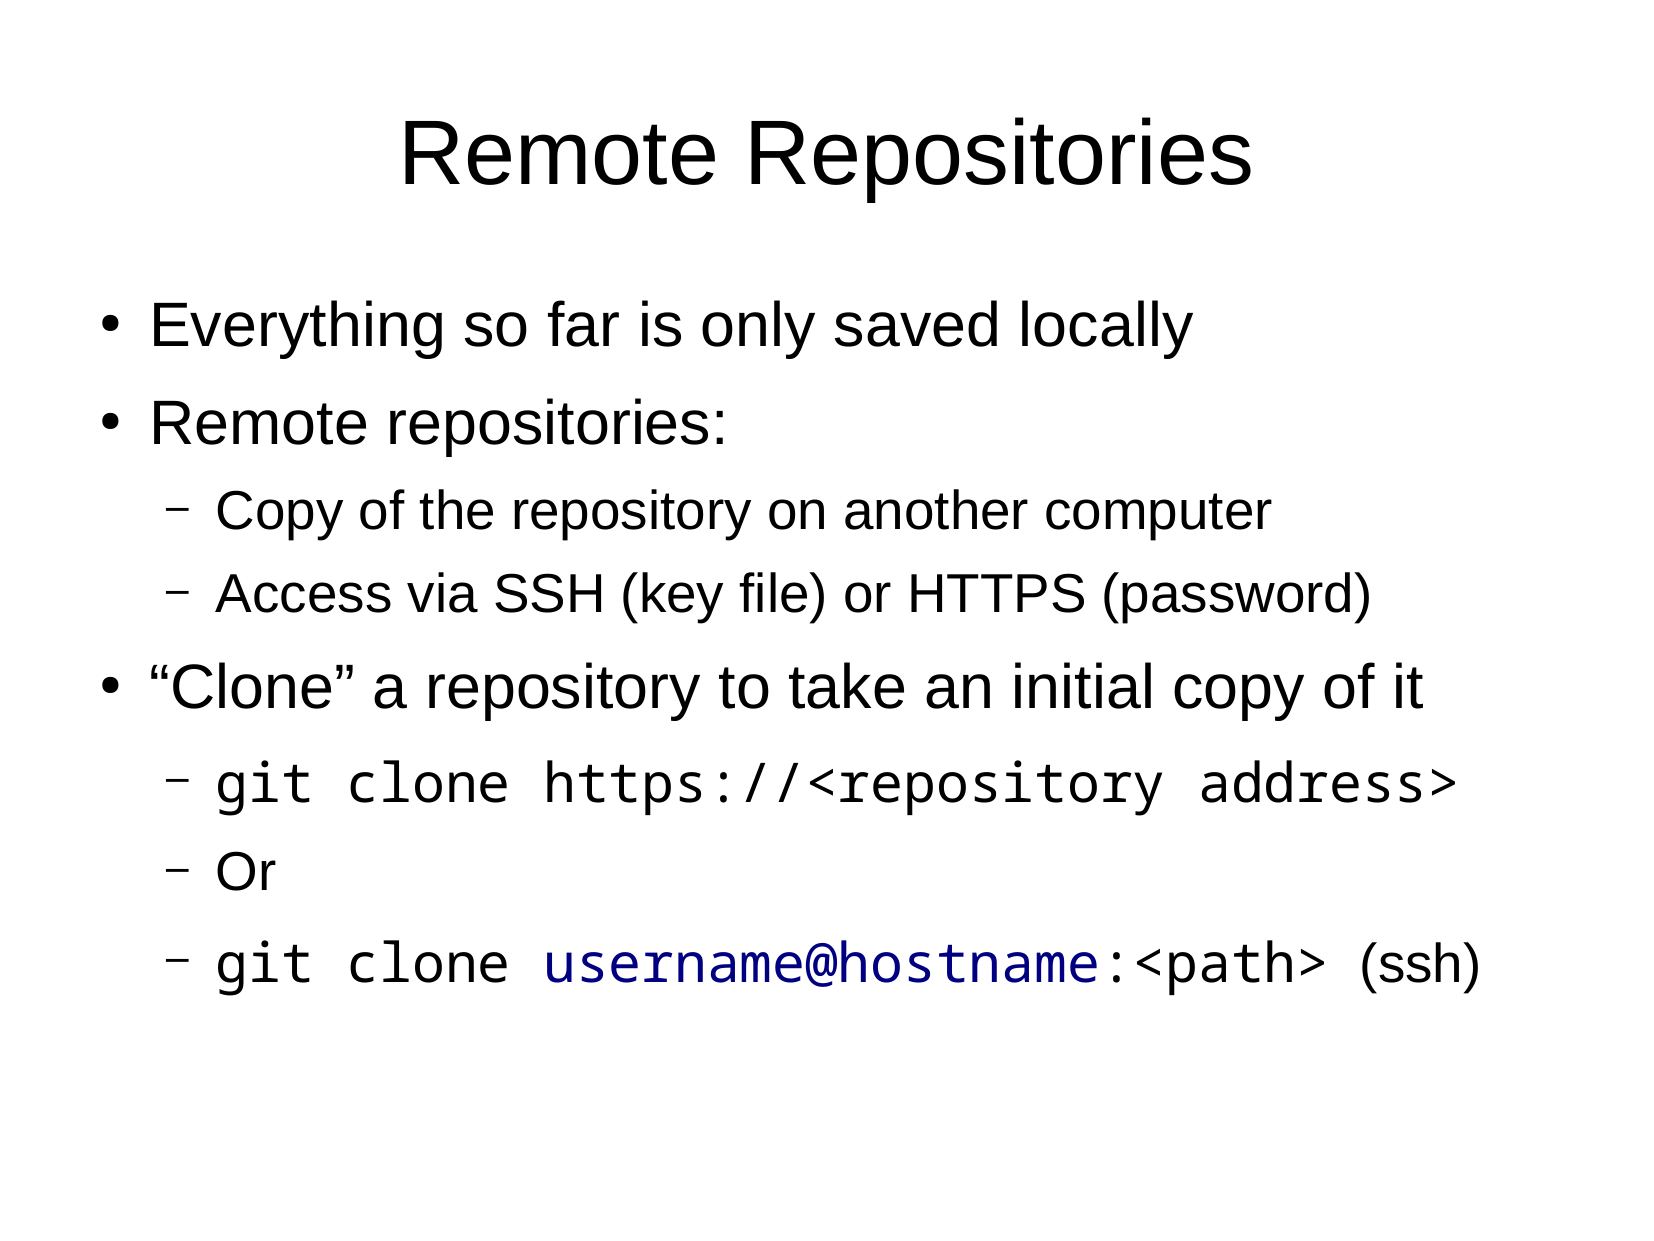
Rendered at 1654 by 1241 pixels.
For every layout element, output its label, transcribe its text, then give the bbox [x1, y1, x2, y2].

title Remote Repositories [82, 49, 1571, 257]
list Everything so far is only saved locally Remote repositories: Copy of the repository on another computer Access via SSH (key file) or HTTPS (password) “Clone” a repository to take an initial copy of it git clone https://<repository address> Or git clone username@hostname:<path> (ssh) [82, 290, 1571, 1010]
